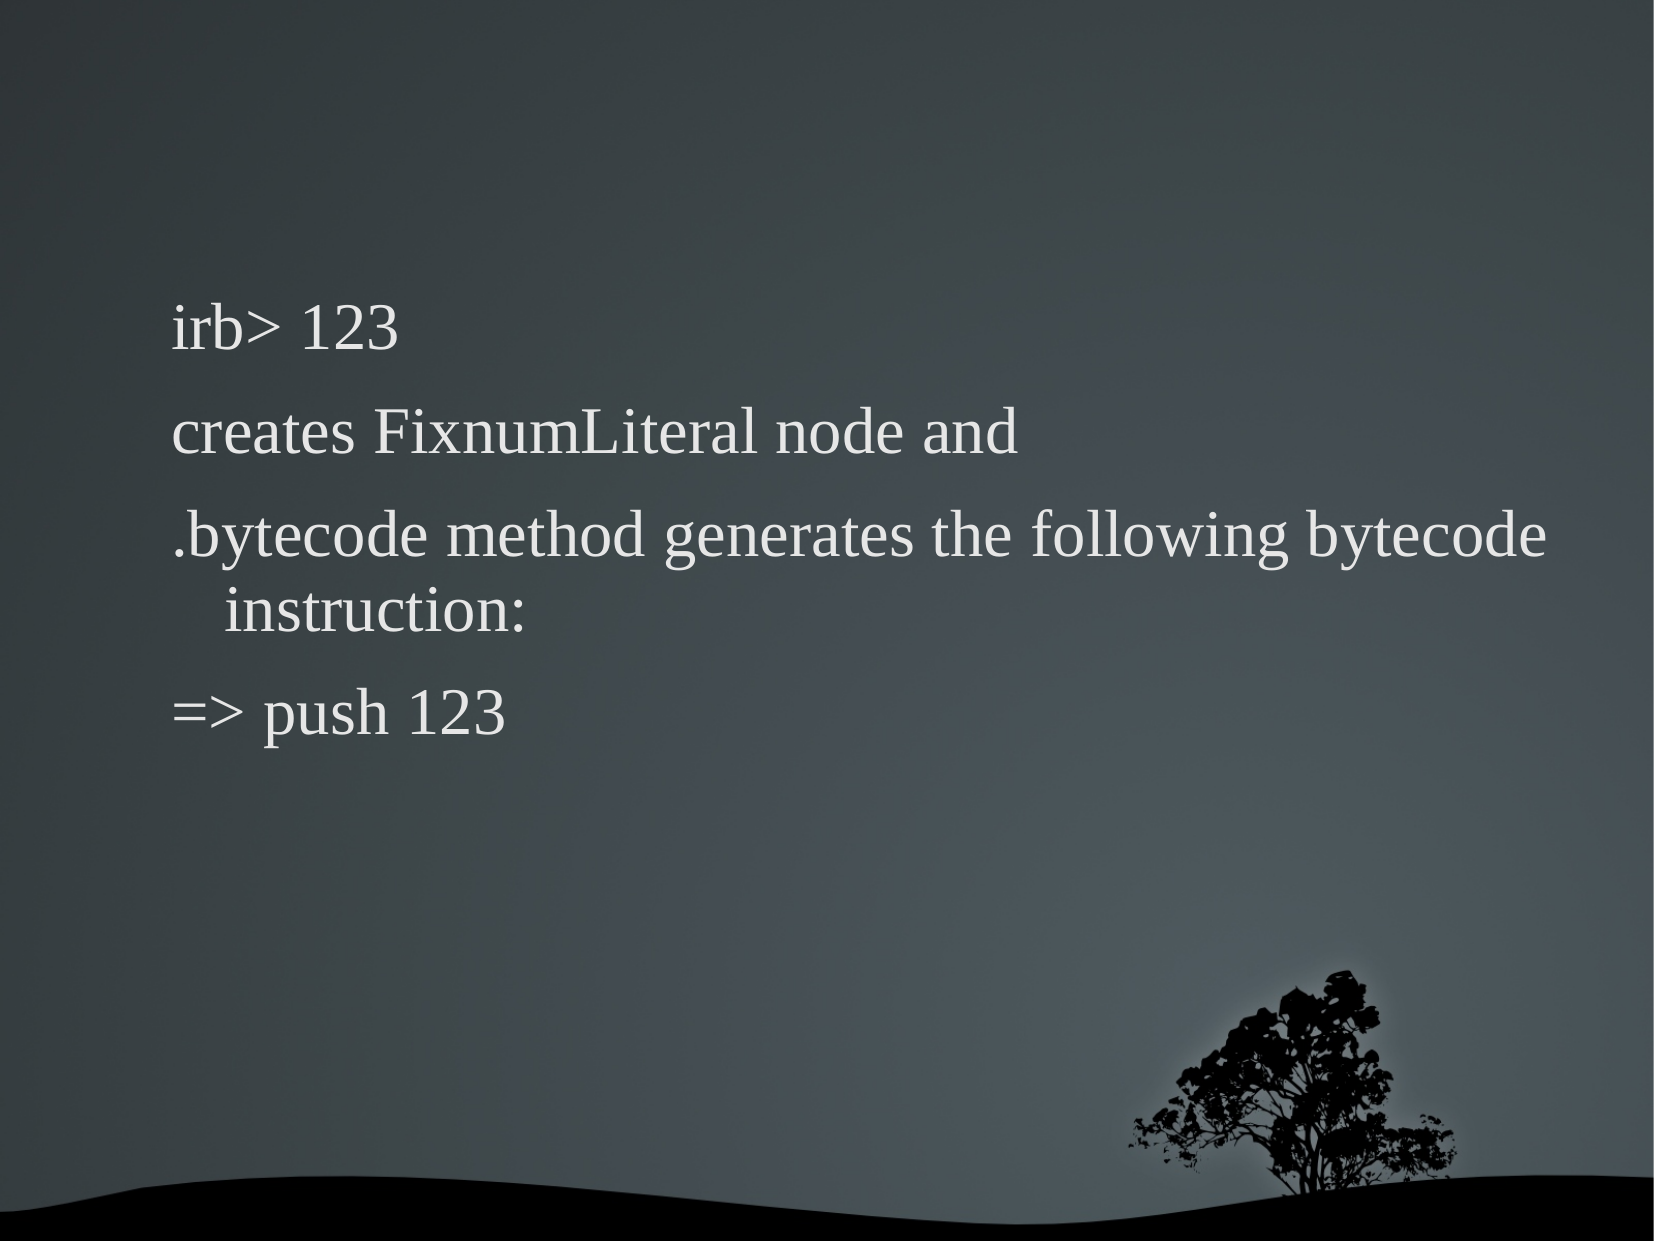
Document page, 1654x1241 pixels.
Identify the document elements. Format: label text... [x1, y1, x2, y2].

list irb> 123 creates FixnumLiteral node and .bytecode method generates the following bytecode instruction: => push 123 [82, 290, 1571, 1094]
picture [0, 0, 1654, 1241]
